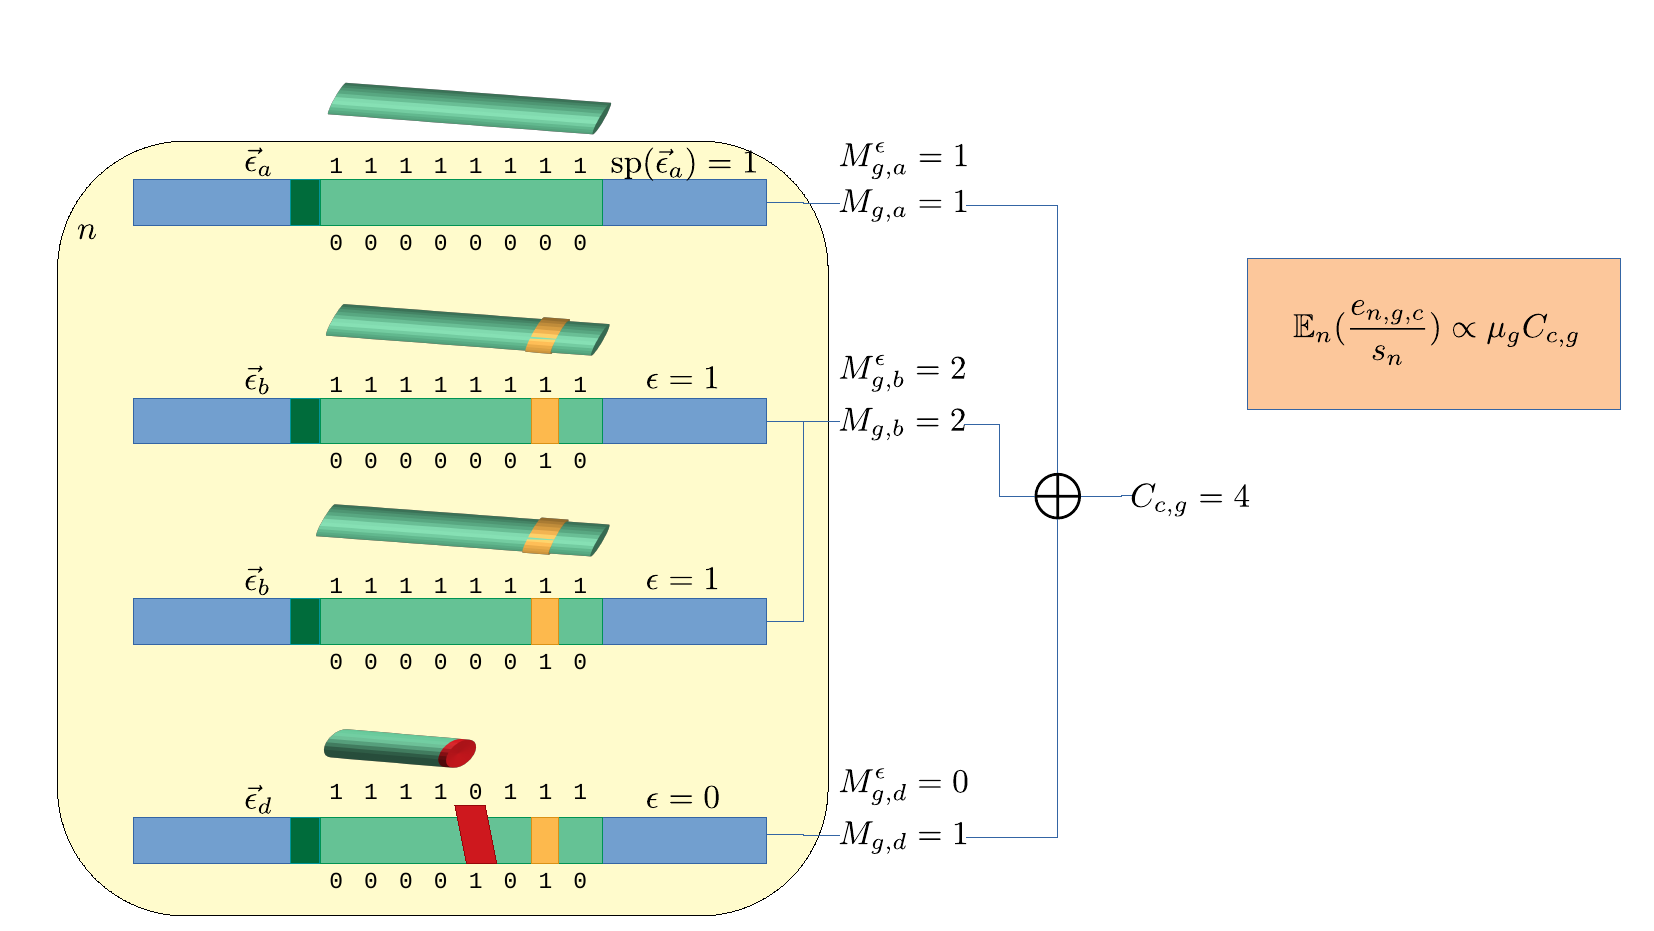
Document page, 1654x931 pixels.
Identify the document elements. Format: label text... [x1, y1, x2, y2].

text_box [839, 821, 874, 845]
text_box [875, 142, 885, 153]
text_box [951, 356, 965, 379]
text_box 11110111 [314, 773, 607, 815]
text_box 00000000 [314, 223, 607, 265]
text_box [893, 832, 906, 850]
text_box [57, 141, 829, 916]
text_box [1234, 484, 1250, 507]
text_box [871, 206, 883, 222]
text_box [839, 407, 873, 431]
text_box 00001010 [314, 861, 607, 903]
text_box [953, 769, 968, 793]
text_box [1034, 472, 1081, 520]
text_box [839, 189, 873, 213]
text_box [1174, 501, 1187, 517]
text_box [839, 143, 874, 167]
text_box [1131, 483, 1156, 508]
text_box [875, 768, 885, 779]
text_box [871, 163, 884, 180]
text_box 11111111 [314, 365, 607, 407]
text_box [893, 419, 904, 436]
text_box [871, 425, 883, 441]
text_box [871, 789, 884, 806]
text_box 11111111 [314, 147, 607, 189]
text_box [955, 143, 967, 167]
text_box 00000010 [314, 643, 607, 685]
text_box [893, 370, 904, 388]
text_box [871, 838, 884, 854]
text_box [871, 376, 884, 392]
text_box [893, 206, 906, 218]
text_box [955, 189, 967, 213]
text_box [1247, 258, 1621, 410]
text_box [839, 769, 874, 793]
text_box [951, 408, 965, 431]
text_box 11111111 [314, 566, 607, 608]
text_box [839, 355, 874, 379]
text_box [893, 784, 906, 801]
text_box [1155, 501, 1166, 512]
text_box 00000010 [314, 442, 607, 484]
text_box [954, 821, 967, 845]
text_box [893, 163, 906, 175]
text_box [875, 354, 885, 366]
